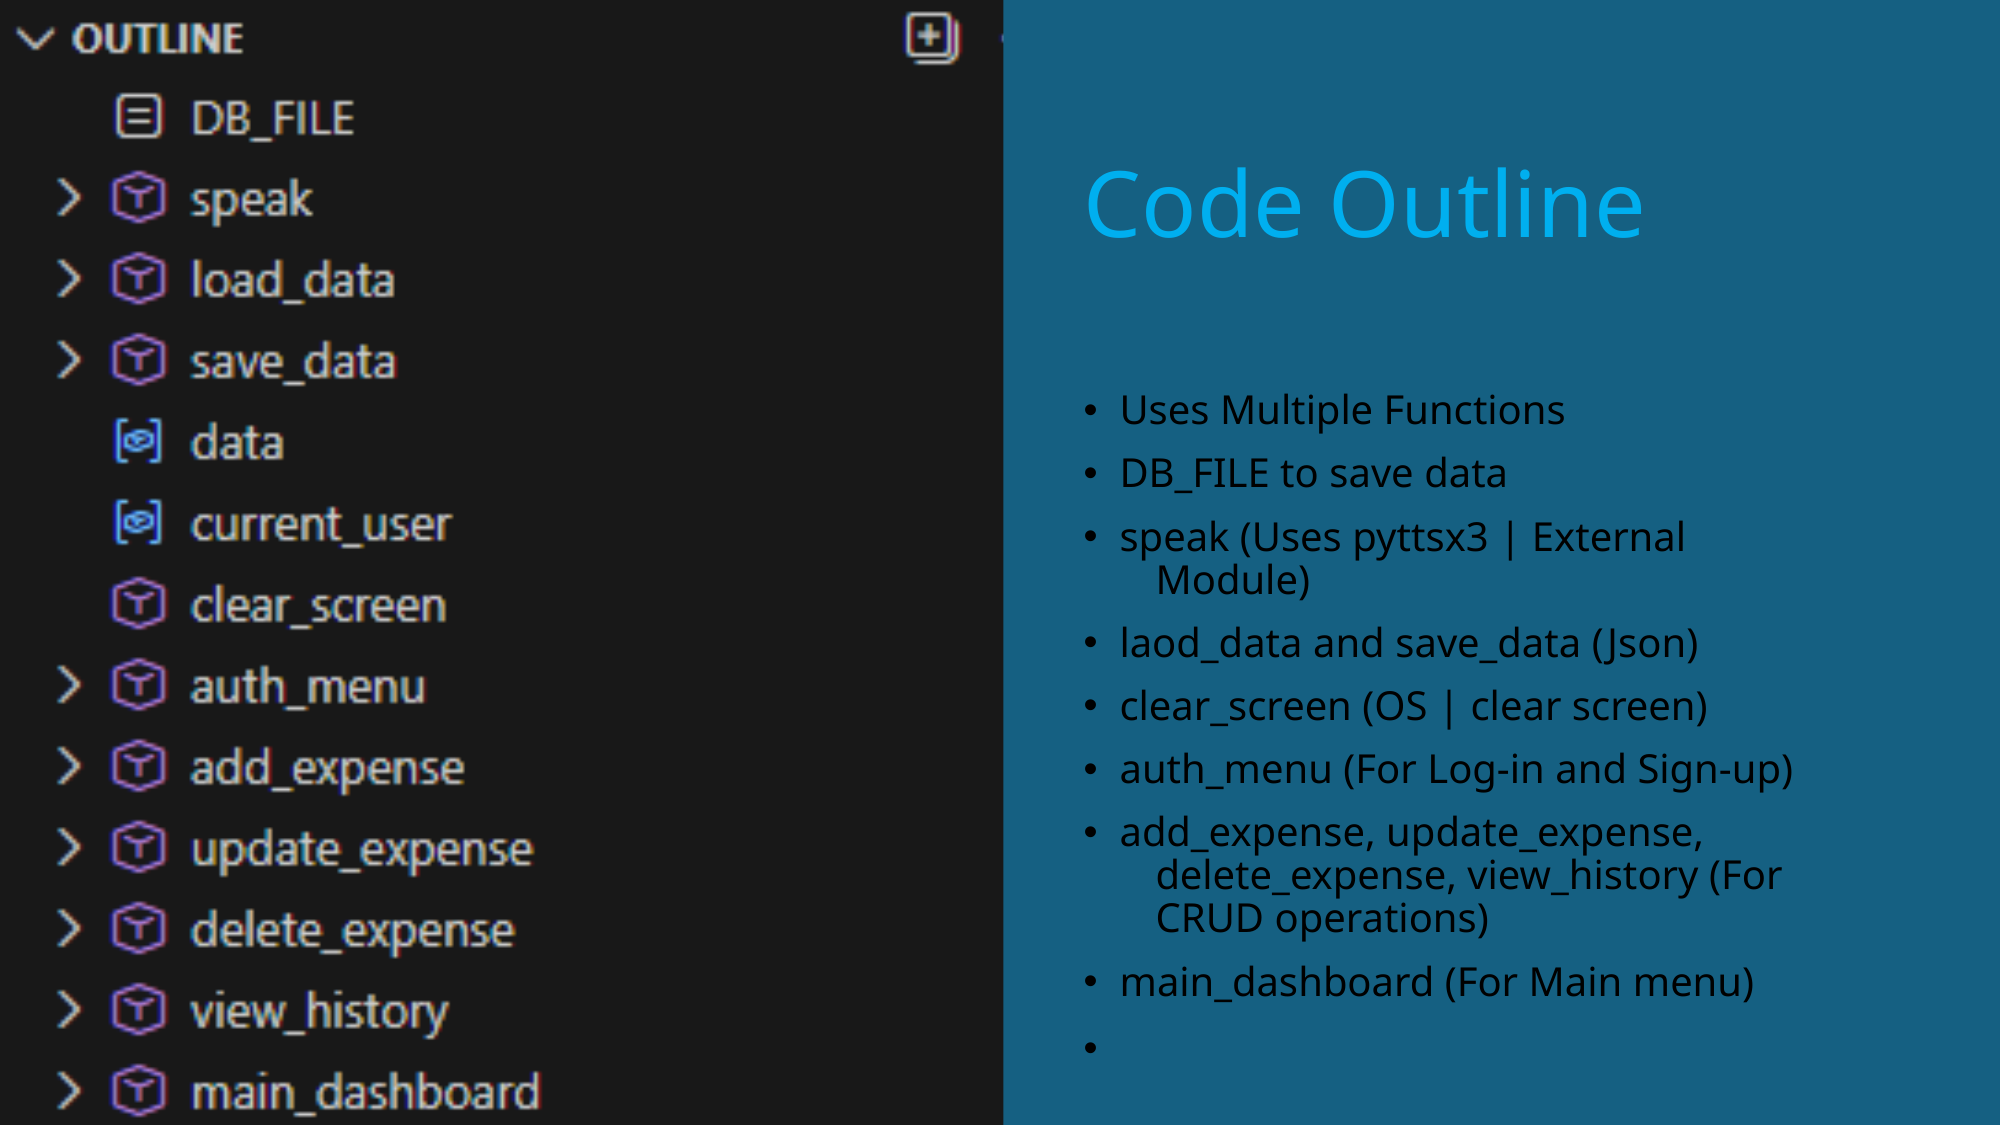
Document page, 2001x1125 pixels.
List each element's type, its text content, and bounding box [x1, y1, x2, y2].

list Uses Multiple Functions DB_FILE to save data speak (Uses pyttsx3 | External Module) laod_data and save_data (Json) clear_screen (OS | clear screen) auth_menu (For Log-in and Sign-up) add_expense, update_expense, delete_expense, view_history (For CRUD operations) main_dashboard (For Main menu) [1068, 382, 1863, 1014]
title Code Outline [1068, 59, 1863, 357]
picture [0, 0, 1004, 1125]
text_box [1004, 0, 2000, 1125]
